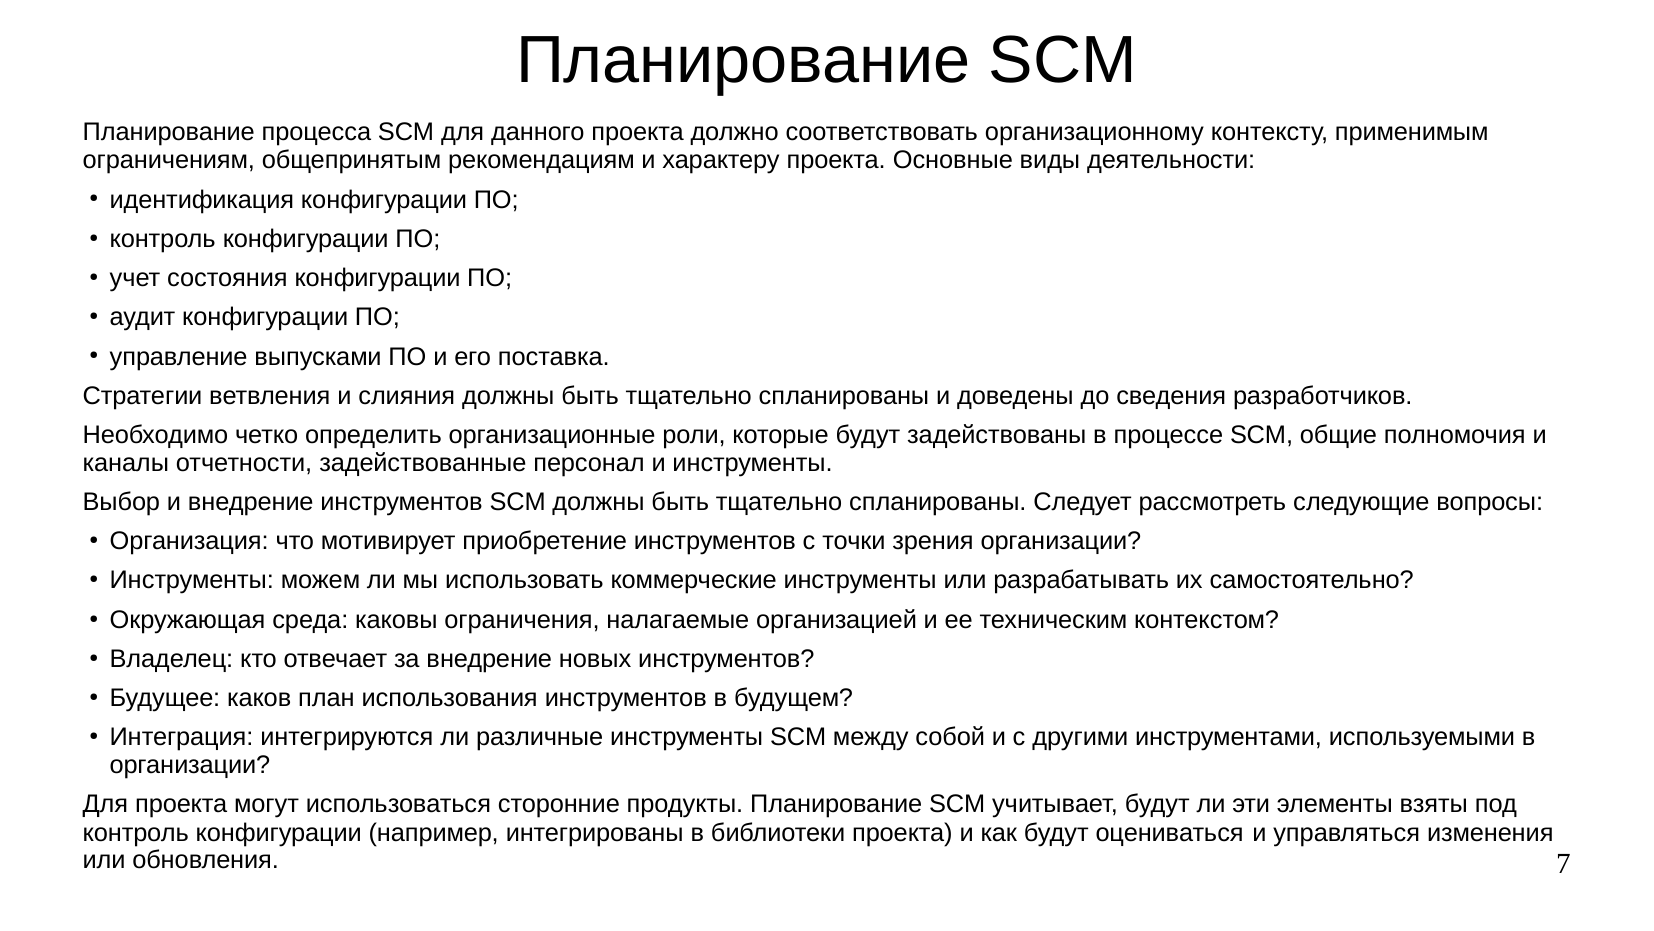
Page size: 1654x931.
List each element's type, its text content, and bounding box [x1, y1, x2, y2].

list Планирование процесса SCM для данного проекта должно соответствовать организационному контексту, применимым ограничениям, общепринятым рекомендациям и характеру проекта. Основные виды деятельности: идентификация конфигурации ПО; контроль конфигурации ПО; учет состояния конфигурации ПО; аудит конфигурации ПО; управление выпусками ПО и его поставка. Стратегии ветвления и слияния должны быть тщательно спланированы и доведены до сведения разработчиков. Необходимо четко определить организационные роли, которые будут задействованы в процессе SCM, общие полномочия и каналы отчетности, задействованные персонал и инструменты. Выбор и внедрение инструментов SCM должны быть тщательно спланированы. Следует рассмотреть следующие вопросы: Организация: что мотивирует приобретение инструментов с точки зрения организации? Инструменты: можем ли мы использовать коммерческие инструменты или разрабатывать их самостоятельно? Окружающая среда: каковы ограничения, налагаемые организацией и ее техническим контекстом? Владелец: кто отвечает за внедрение новых инструментов? Будущее: каков план использования инструментов в будущем? Интеграция: интегрируются ли различные инструменты SCM между собой и с другими инструментами, используемыми в организации? Для проекта могут использоваться сторонние продукты. Планирование SCM учитывает, будут ли эти элементы взяты под контроль конфигурации (например, интегрированы в библиотеки проекта) и как будут оцениваться и управляться изменения или обновления. [82, 118, 1571, 886]
title Планирование SCM [82, 19, 1571, 101]
